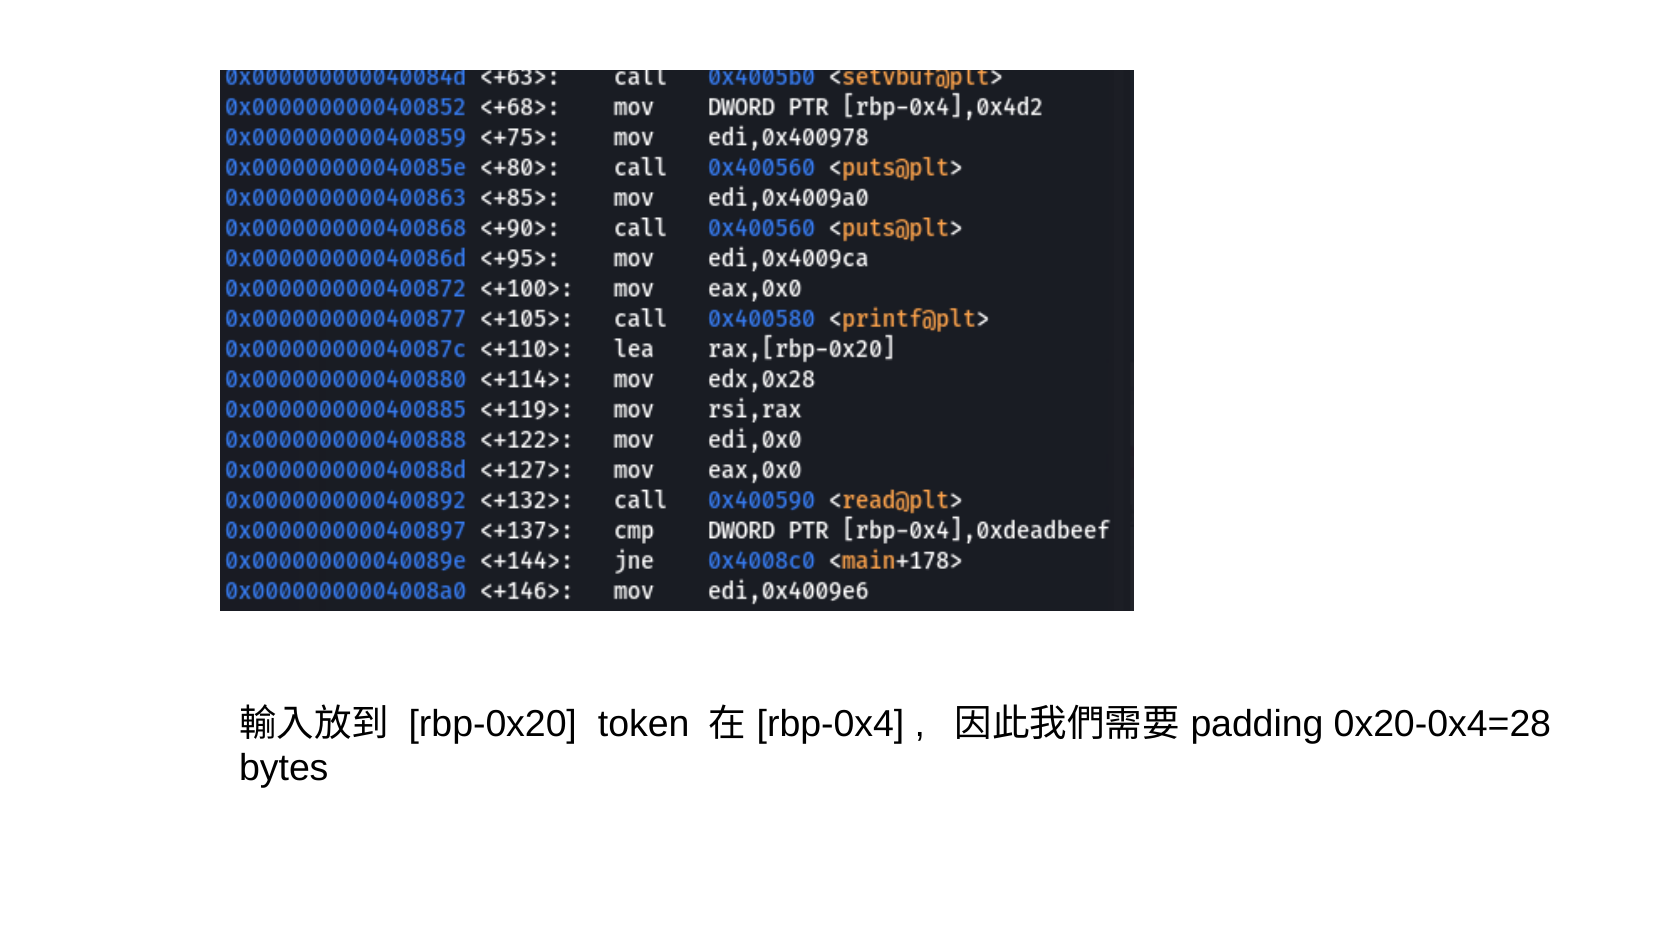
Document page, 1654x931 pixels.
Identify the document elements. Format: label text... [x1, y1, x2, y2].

text_box 輸入放到 [rbp-0x20] token 在[rbp-0x4] , 因此我們需要padding 0x20-0x4=28 bytes [224, 685, 1619, 791]
picture [220, 70, 1134, 611]
